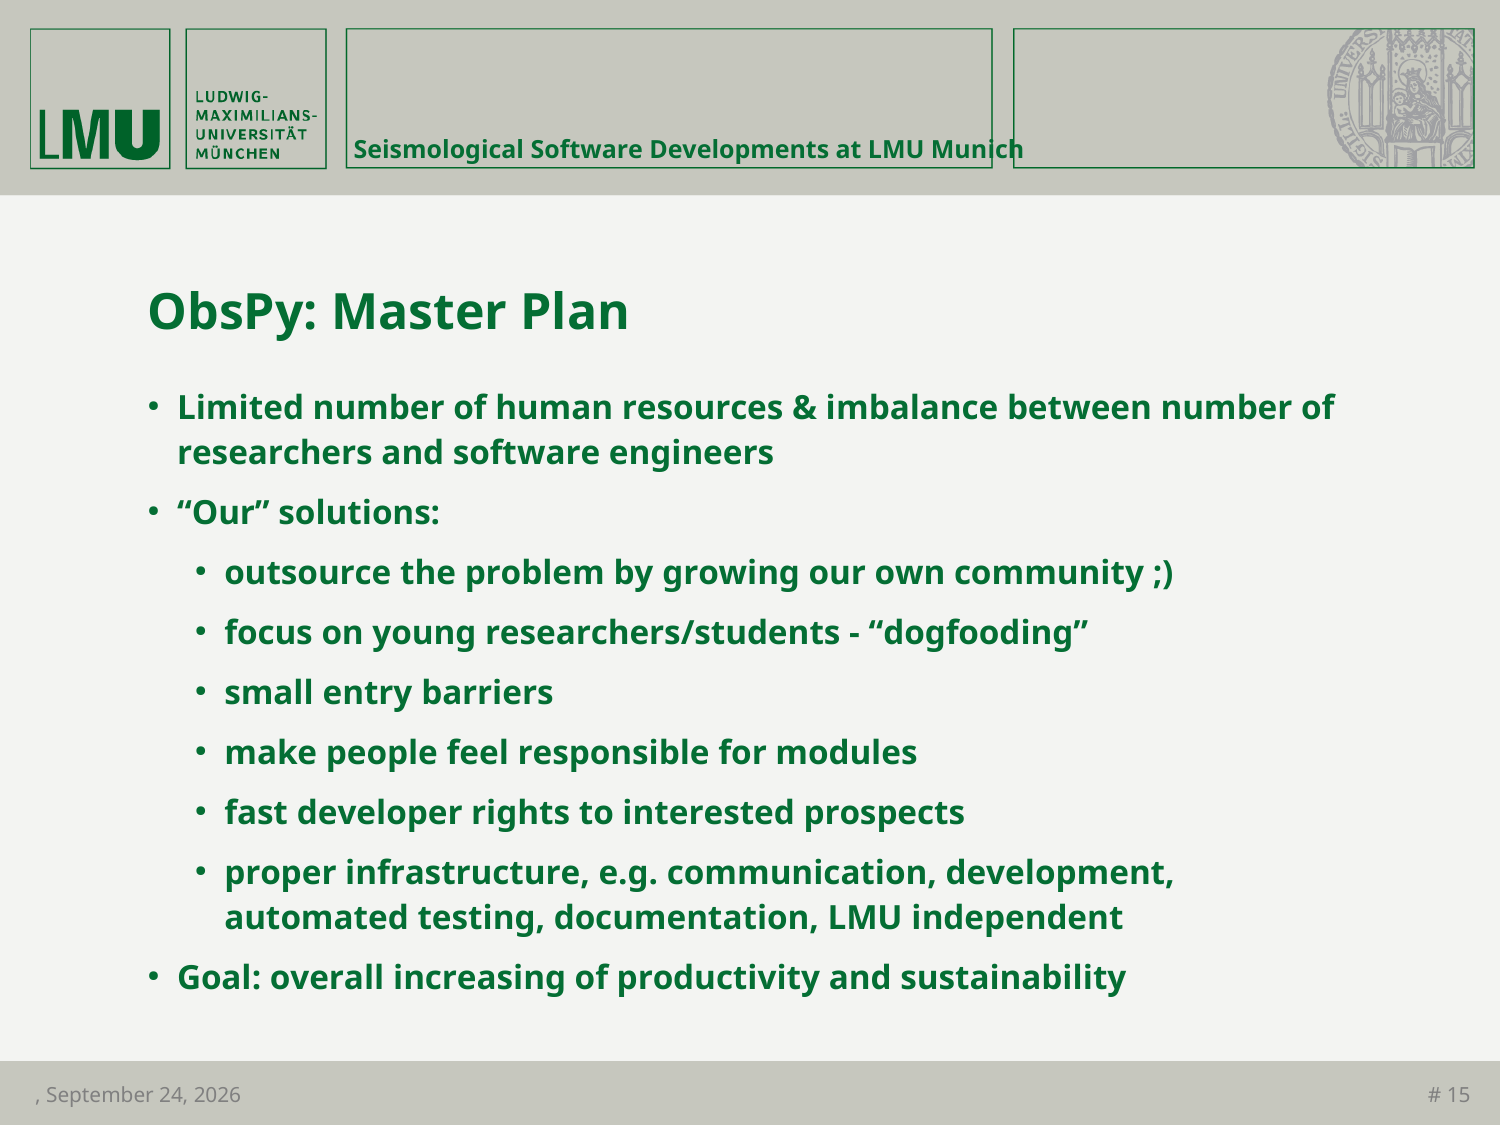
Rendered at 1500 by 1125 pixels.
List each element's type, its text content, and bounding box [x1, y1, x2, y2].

title ObsPy: Master Plan [147, 265, 1359, 355]
picture [0, 0, 1500, 1125]
list Limited number of human resources & imbalance between number of researchers and software engineers “Our” solutions: outsource the problem by growing our own community ;) focus on young researchers/students - “dogfooding” small entry barriers make people feel responsible for modules fast developer rights to interested prospects proper infrastructure, e.g. communication, development, automated testing, documentation, LMU independent Goal: overall increasing of productivity and sustainability [147, 383, 1359, 990]
